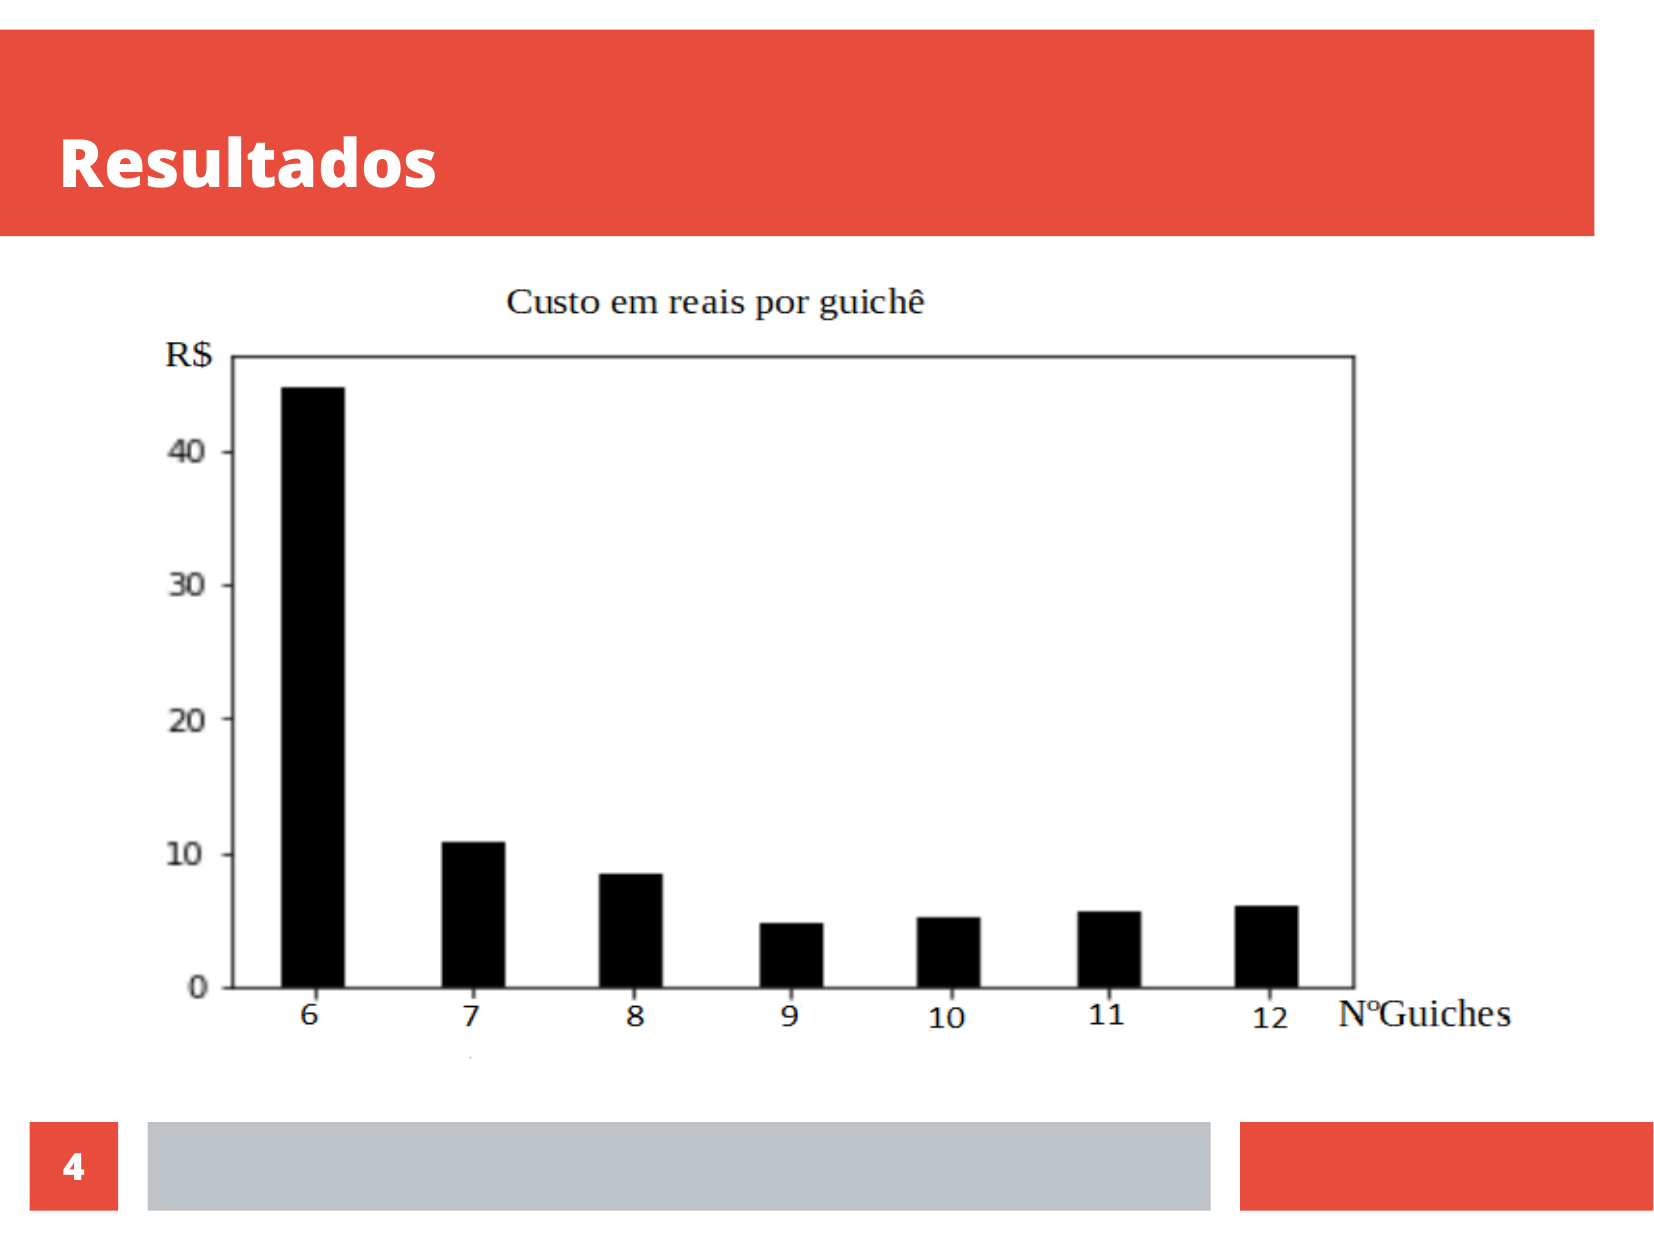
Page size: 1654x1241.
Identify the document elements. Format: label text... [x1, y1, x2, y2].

title Resultados [59, 59, 1595, 207]
picture [82, 254, 1595, 1093]
